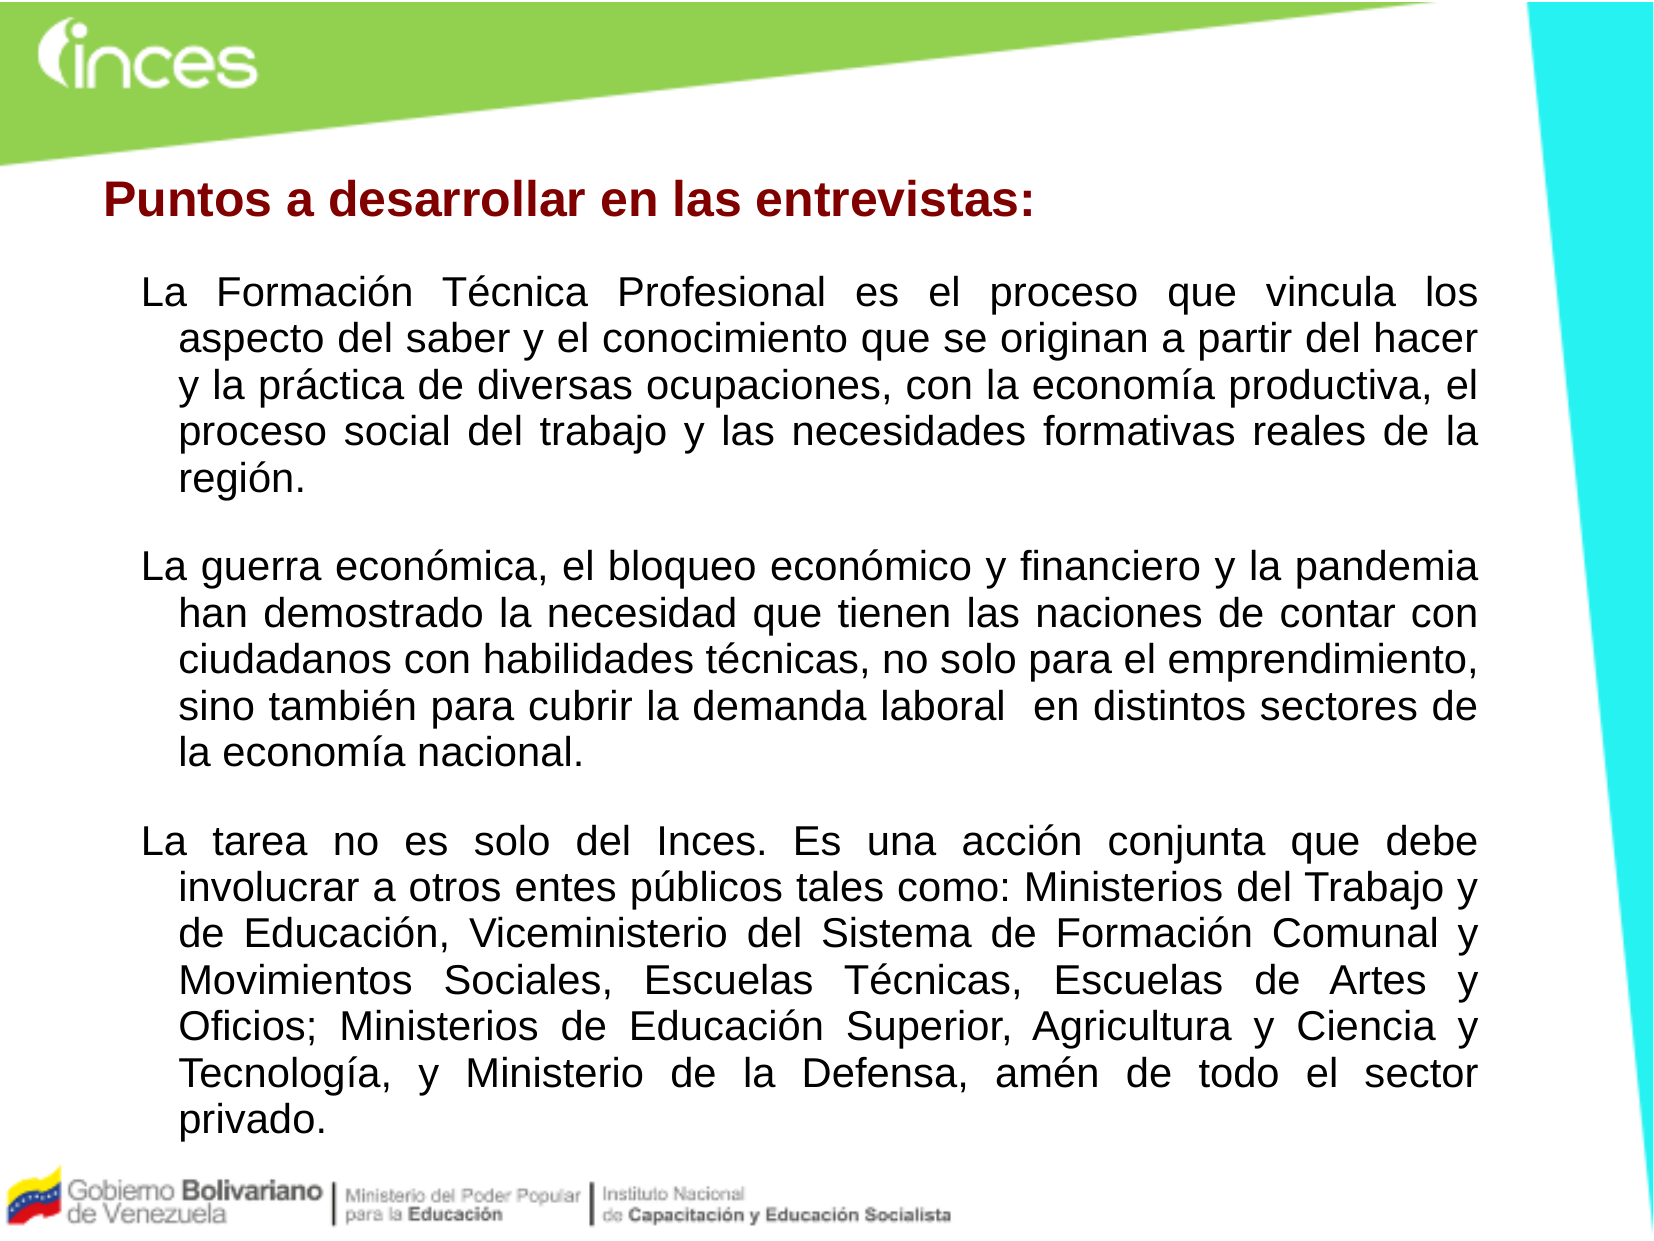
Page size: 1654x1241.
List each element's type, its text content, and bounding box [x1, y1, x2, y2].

picture [0, 2, 1654, 1235]
text_box Puntos a desarrollar en las entrevistas: La Formación Técnica Profesional es el proceso que vincula los aspecto del saber y el conocimiento que se originan a partir del hacer y la práctica de diversas ocupaciones, con la economía productiva, el proceso social del trabajo y las necesidades formativas reales de la región. La guerra económica, el bloqueo económico y financiero y la pandemia han demostrado la necesidad que tienen las naciones de contar con ciudadanos con habilidades técnicas, no solo para el emprendimiento, sino también para cubrir la demanda laboral en distintos sectores de la economía nacional. La tarea no es solo del Inces. Es una acción conjunta que debe involucrar a otros entes públicos tales como: Ministerios del Trabajo y de Educación, Viceministerio del Sistema de Formación Comunal y Movimientos Sociales, Escuelas Técnicas, Escuelas de Artes y Oficios; Ministerios de Educación Superior, Agricultura y Ciencia y Tecnología, y Ministerio de la Defensa, amén de todo el sector privado. [88, 163, 1495, 1239]
